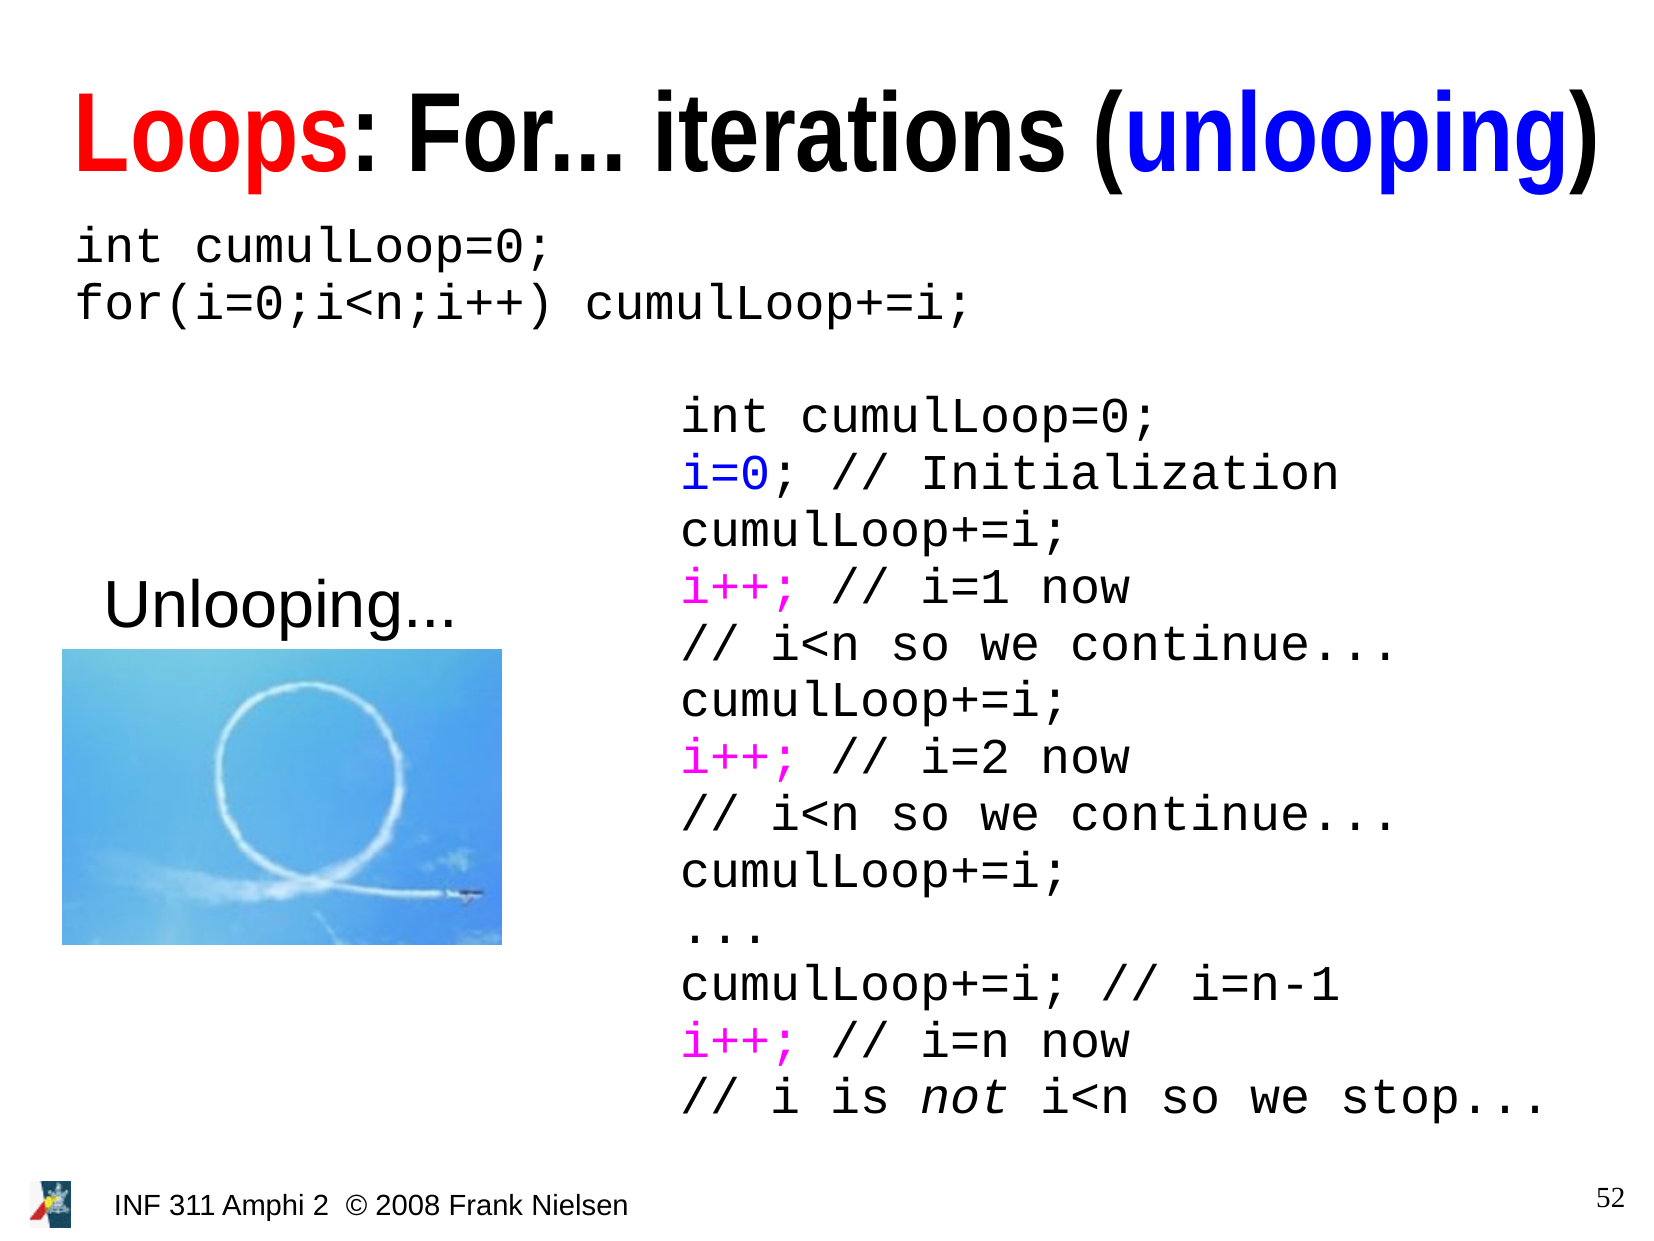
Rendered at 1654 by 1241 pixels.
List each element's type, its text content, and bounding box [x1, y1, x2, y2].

text_box int cumulLoop=0; i=0; // Initialization cumulLoop+=i; i++; // i=1 now // i<n so we continue... cumulLoop+=i; i++; // i=2 now // i<n so we continue... cumulLoop+=i; ... cumulLoop+=i; // i=n-1 i++; // i=n now // i is not i<n so we stop... [665, 383, 1565, 1152]
text_box Unlooping... [88, 560, 474, 649]
picture [29, 1181, 71, 1228]
text_box Loops: For... iterations (unlooping) [59, 59, 1625, 203]
picture [62, 649, 502, 945]
text_box int cumulLoop=0; for(i=0;i<n;i++) cumulLoop+=i; [59, 213, 1063, 390]
